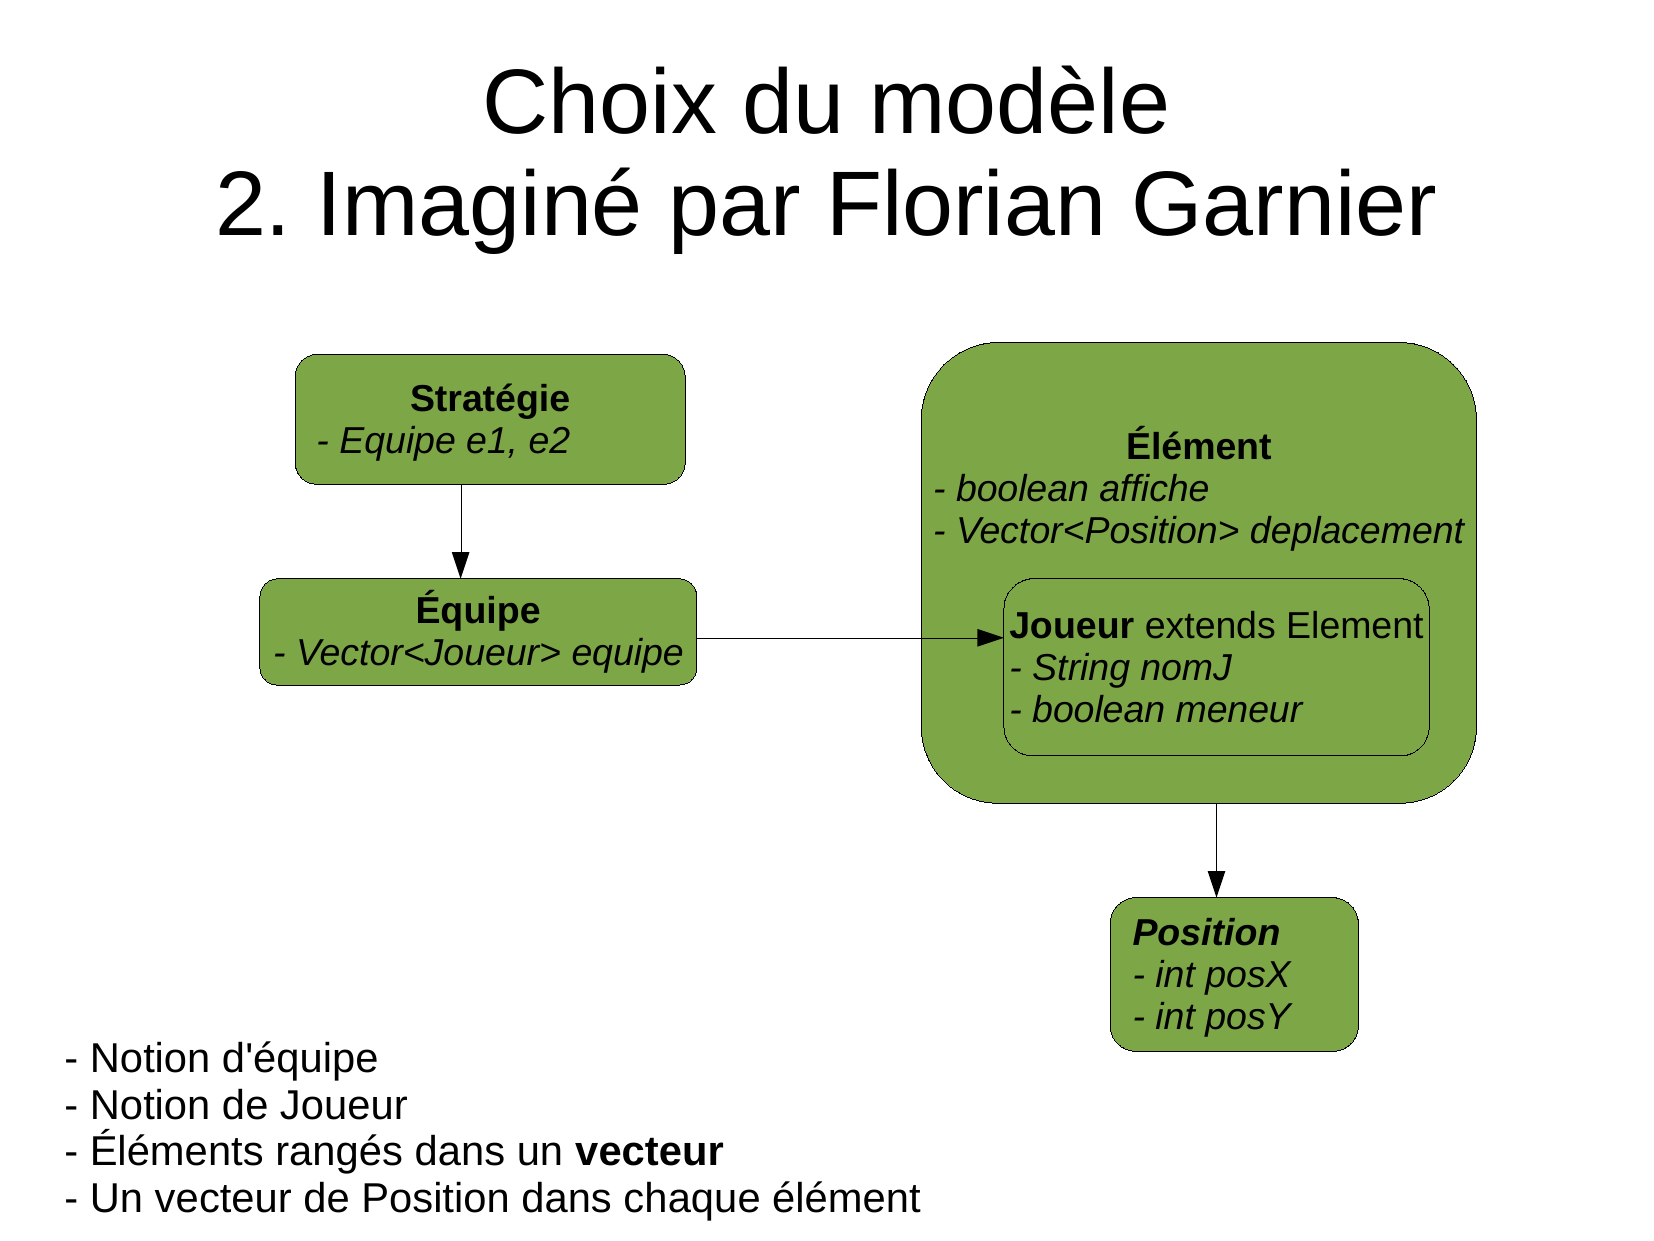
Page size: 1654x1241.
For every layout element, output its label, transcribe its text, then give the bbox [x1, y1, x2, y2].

text_box Joueur extends Element - String nomJ - boolean meneur [1003, 578, 1430, 756]
text_box - Notion d'équipe - Notion de Joueur - Éléments rangés dans un vecteur - Un vecteur de Position dans chaque élément [49, 1027, 937, 1229]
text_box Équipe - Vector<Joueur> equipe [259, 578, 697, 686]
title Choix du modèle 2. Imaginé par Florian Garnier [82, 49, 1571, 257]
text_box Stratégie - Equipe e1, e2 [295, 354, 686, 485]
text_box Élément - boolean affiche - Vector<Position> deplacement [921, 342, 1477, 804]
text_box Position - int posX - int posY [1110, 897, 1359, 1052]
